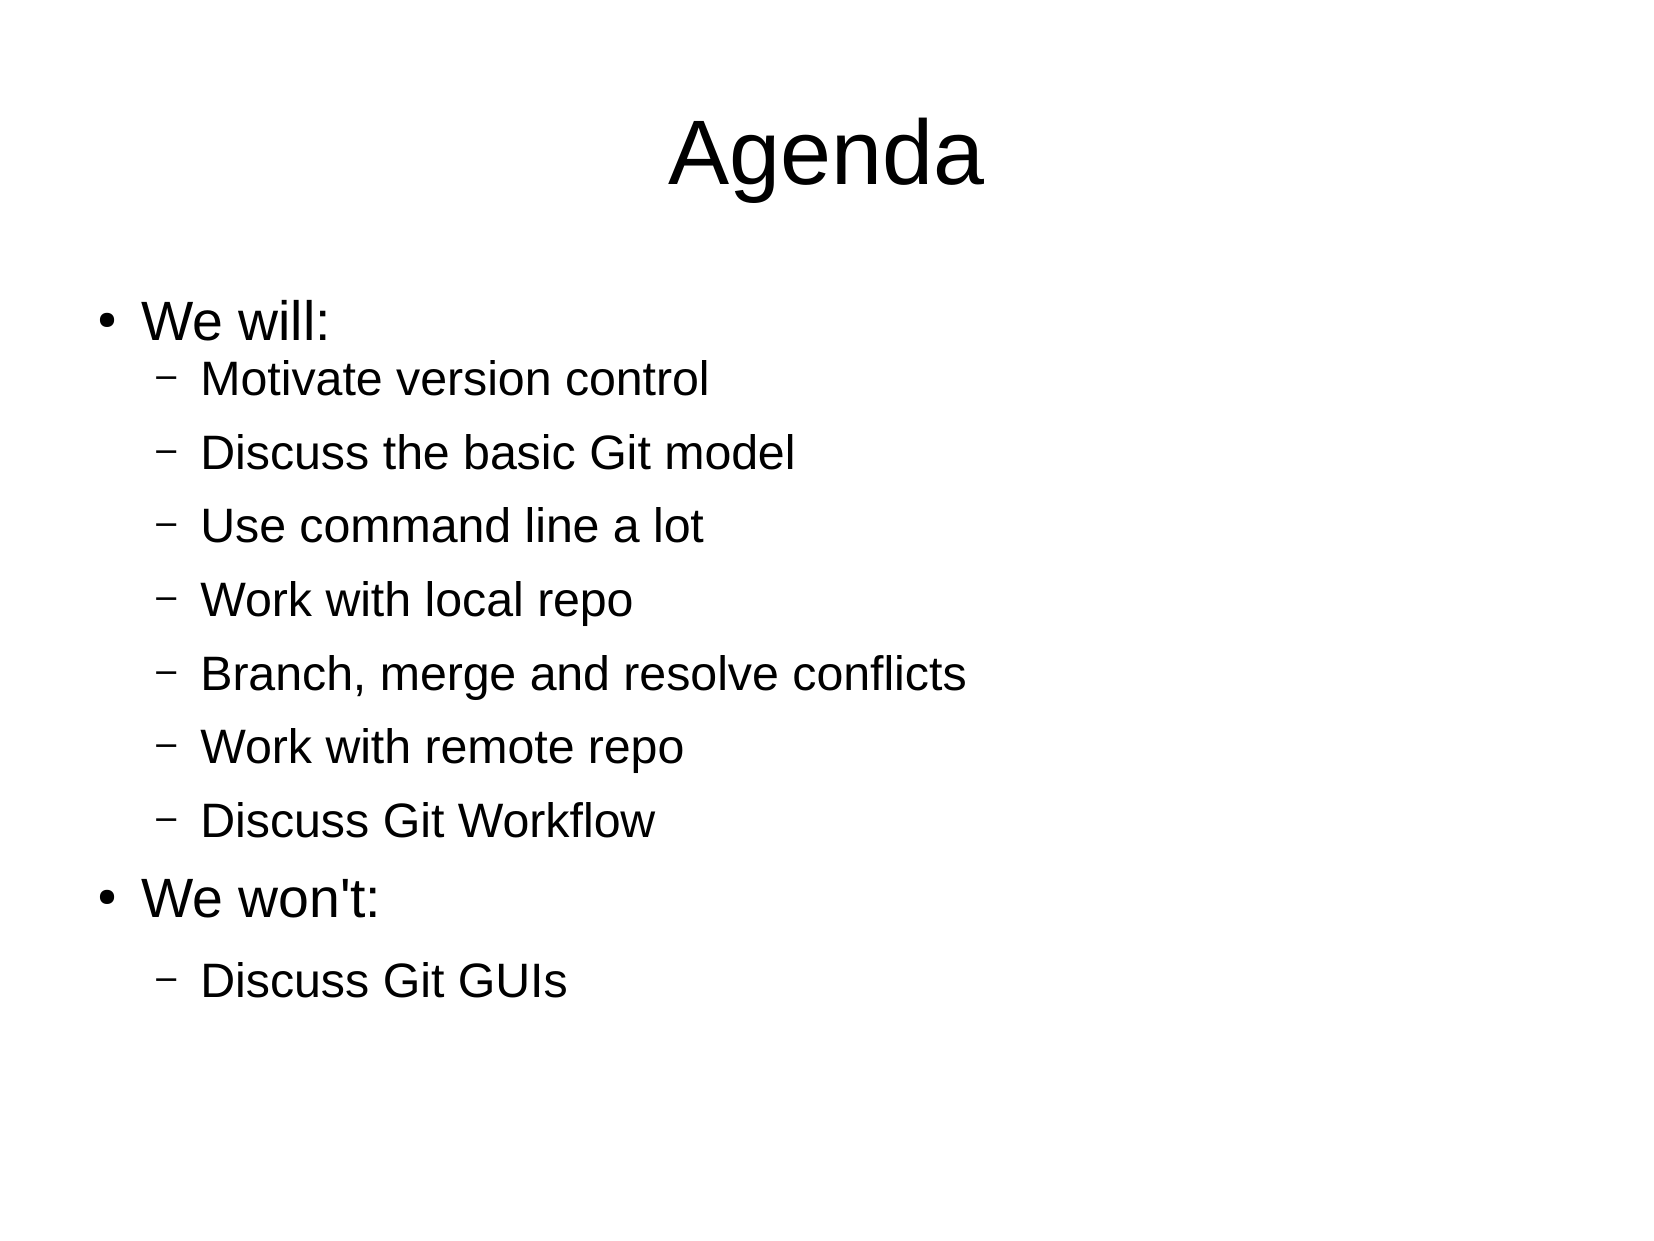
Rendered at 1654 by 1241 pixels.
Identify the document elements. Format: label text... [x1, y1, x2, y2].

title Agenda [82, 49, 1571, 257]
list We will: Motivate version control Discuss the basic Git model Use command line a lot Work with local repo Branch, merge and resolve conflicts Work with remote repo Discuss Git Workflow We won't: Discuss Git GUIs [82, 290, 1571, 1010]
